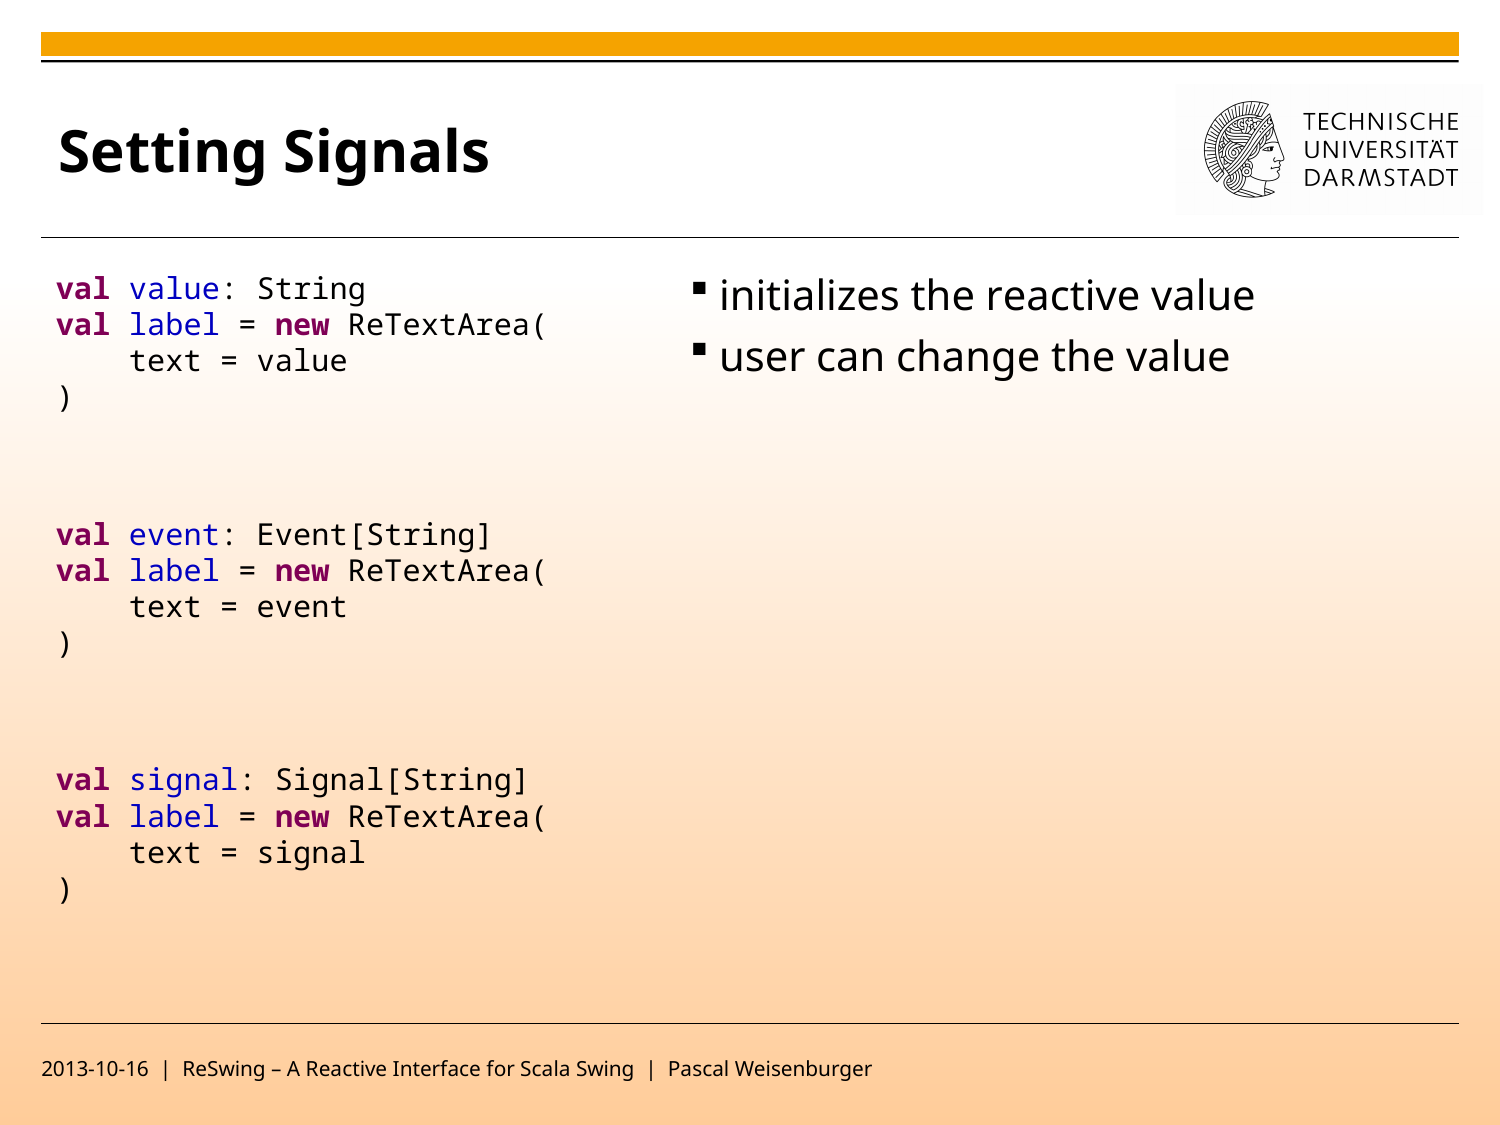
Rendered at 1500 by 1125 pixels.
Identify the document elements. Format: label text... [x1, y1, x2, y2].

title Setting Signals [58, 80, 1187, 218]
picture [1187, 84, 1484, 215]
list val value: String val label = new ReTextArea( text = value ) val event: Event[String] val label = new ReTextArea( text = event ) val signal: Signal[String] val label = new ReTextArea( text = signal ) [41, 261, 675, 914]
list initializes the reactive value user can change the value [675, 261, 1459, 1000]
